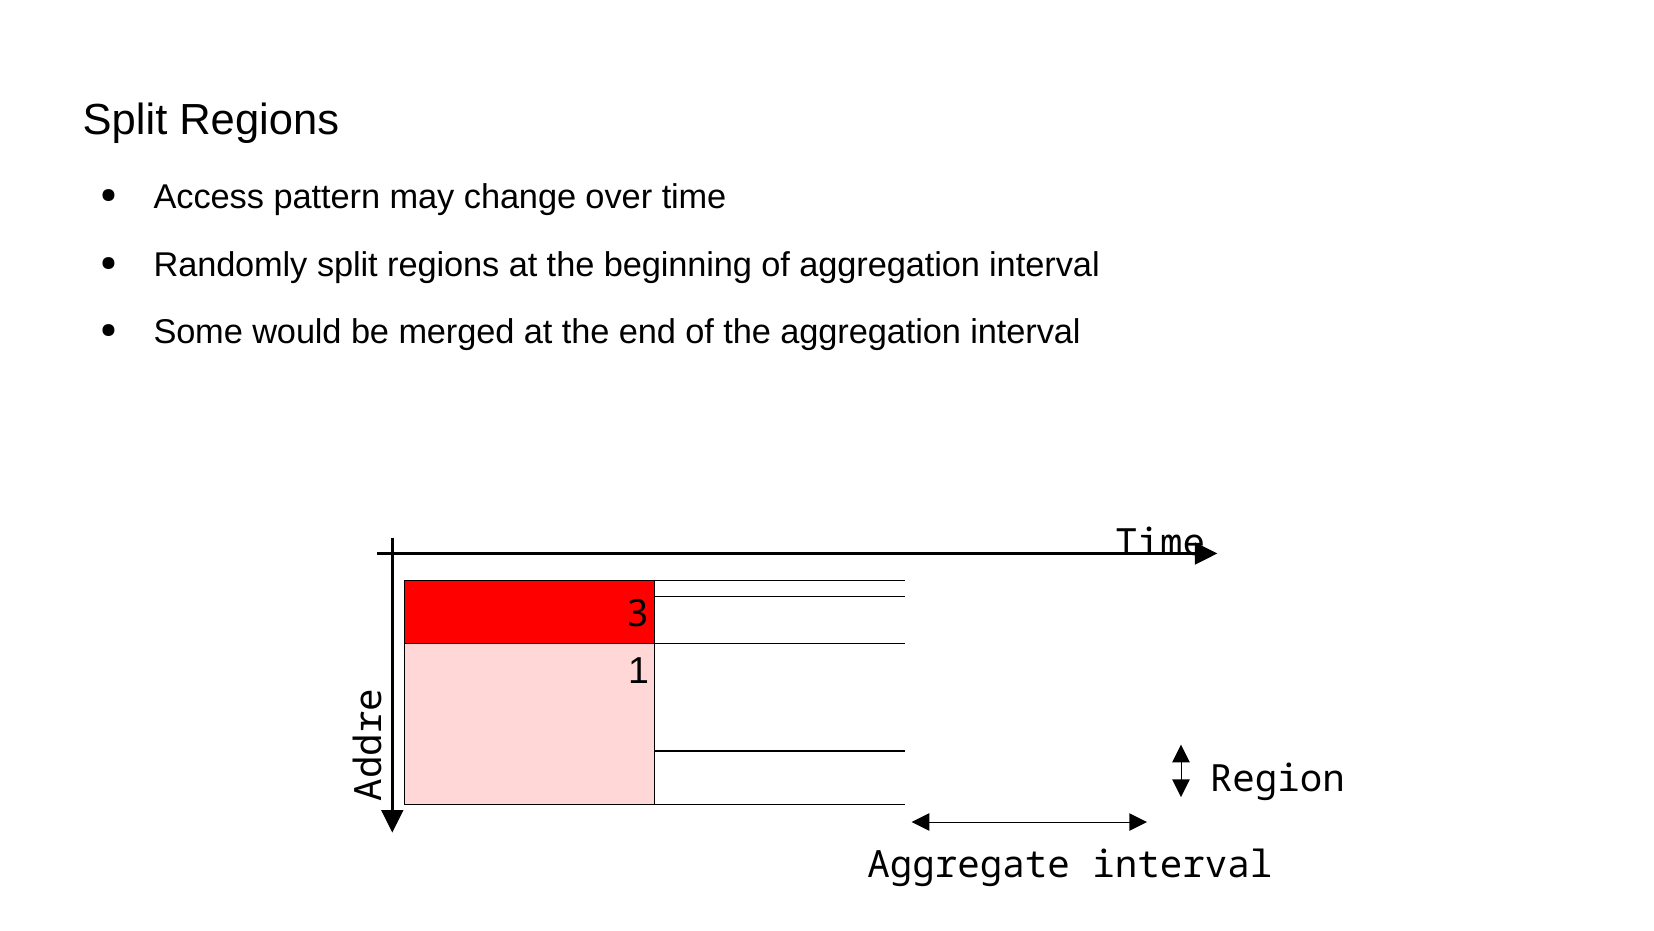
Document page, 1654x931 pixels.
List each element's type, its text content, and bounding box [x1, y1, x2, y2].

text_box Time [1100, 508, 1206, 561]
text_box Region [1194, 744, 1338, 798]
text_box Aggregate interval [852, 830, 1220, 883]
table_cell [405, 751, 654, 804]
table_cell [655, 697, 905, 750]
table_cell [655, 644, 905, 697]
table_cell [405, 697, 654, 751]
table_header 3 [405, 581, 654, 643]
text_box Address [333, 654, 387, 816]
table_header [655, 581, 905, 643]
title Split Regions [82, 81, 1571, 157]
table_cell [655, 752, 905, 804]
table_cell 1 [405, 644, 654, 697]
list Access pattern may change over time Randomly split regions at the beginning of aggregation interval Some would be merged at the end of the aggregation interval [82, 177, 1571, 833]
